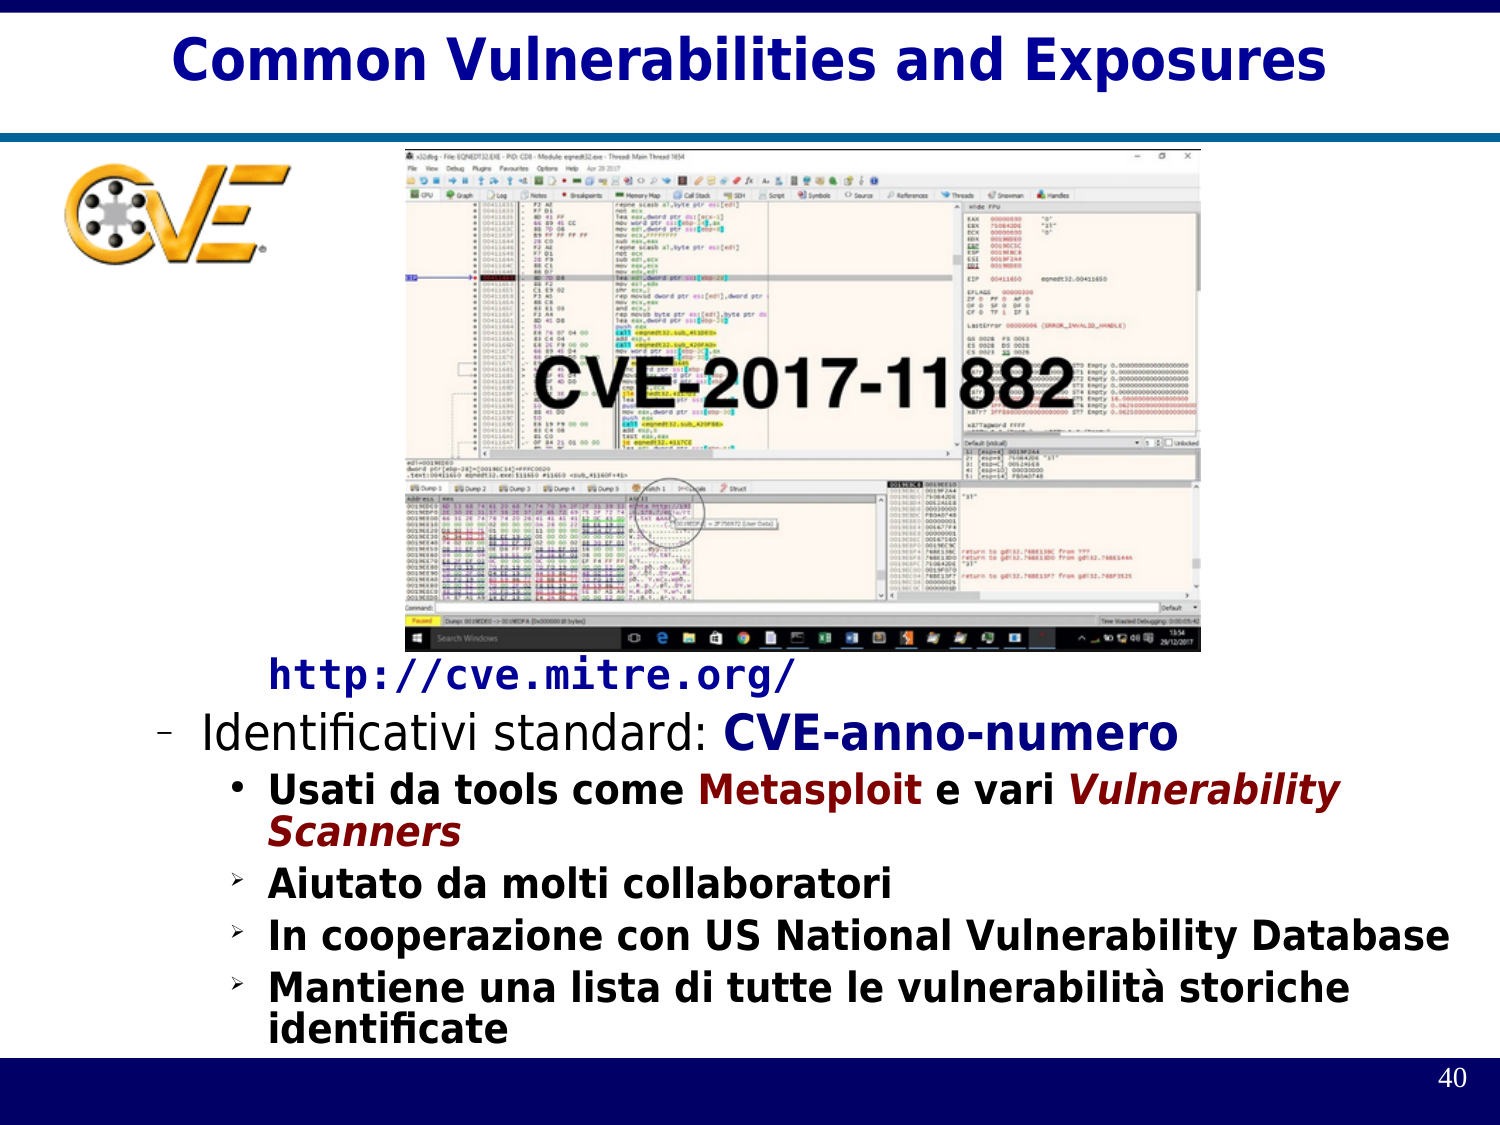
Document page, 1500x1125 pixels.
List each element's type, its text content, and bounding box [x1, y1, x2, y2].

picture [405, 149, 1201, 652]
title Common Vulnerabilities and Exposures [62, 0, 1438, 126]
picture [60, 159, 295, 271]
list http://cve.mitre.org/ Identificativi standard: CVE-anno-numero Usati da tools come Metasploit e vari Vulnerability Scanners Aiutato da molti collaboratori In cooperazione con US National Vulnerability Database Mantiene una lista di tutte le vulnerabilità storiche identificate [79, 285, 1455, 1053]
